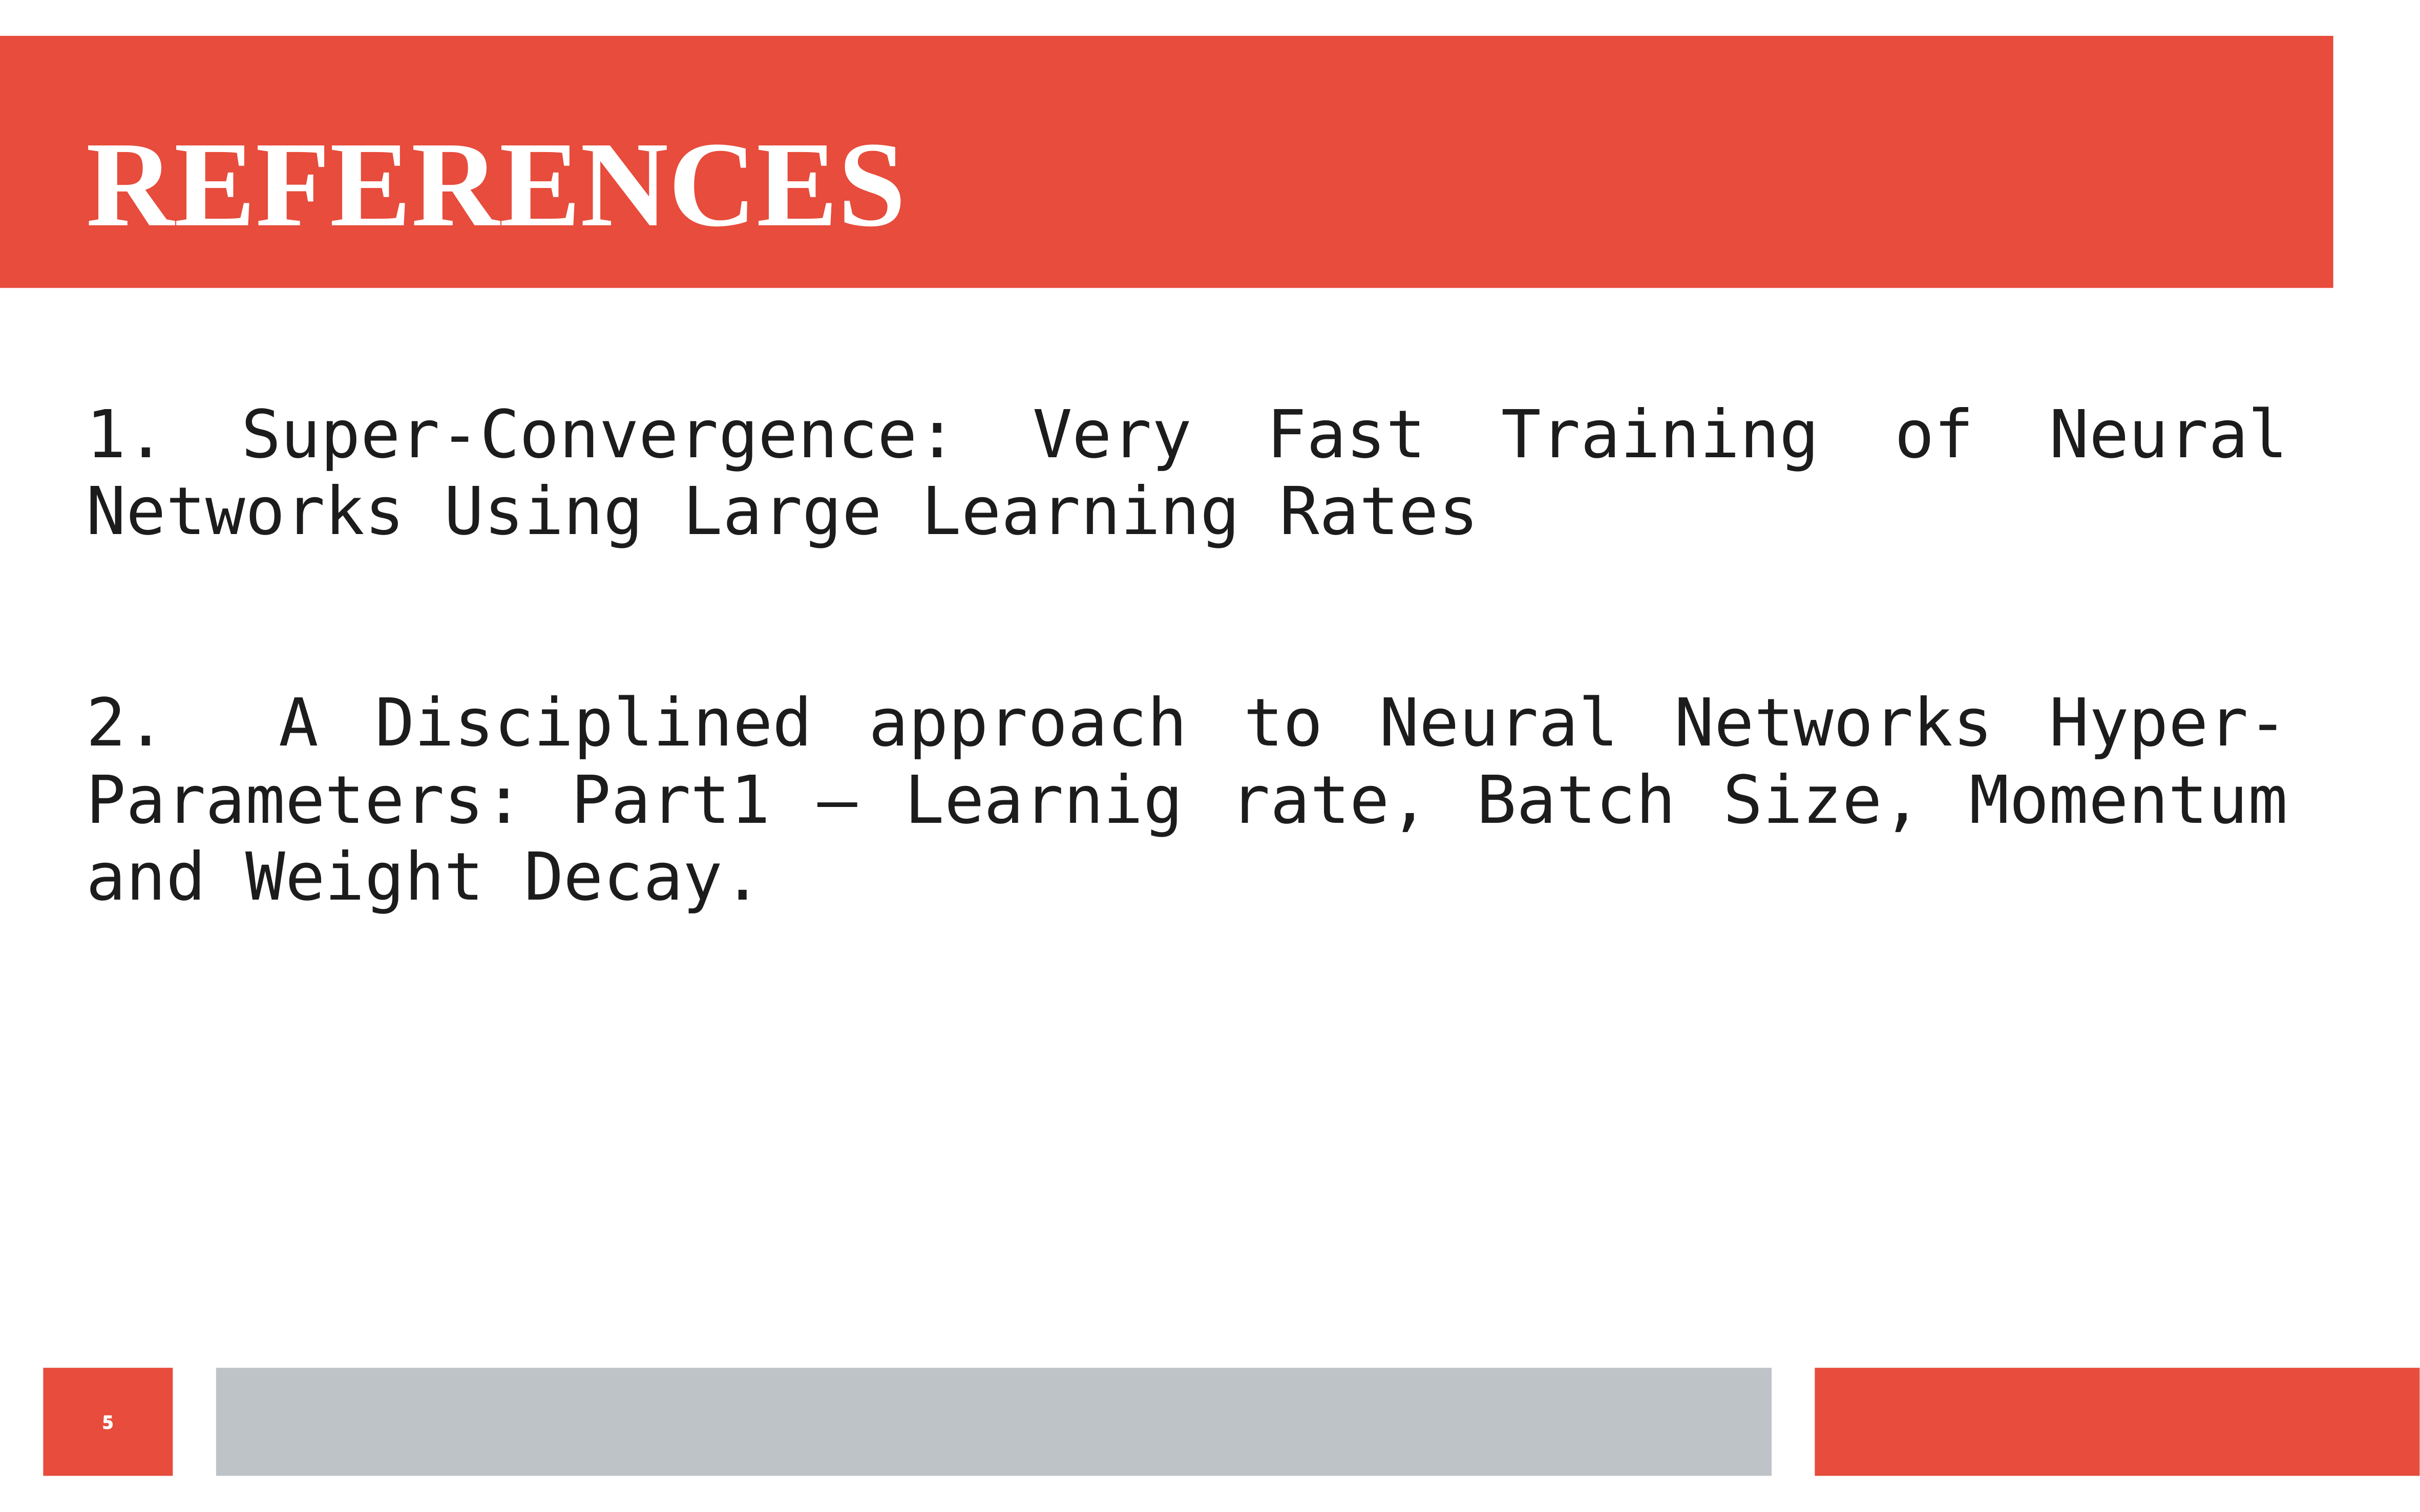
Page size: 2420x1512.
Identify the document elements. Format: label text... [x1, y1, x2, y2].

list 1. Super-Convergence: Very Fast Training of Neural Networks Using Large Learning Rates 2. A Disciplined approach to Neural Networks Hyper-Parameters: Part1 – Learnig rate, Batch Size, Momentum and Weight Decay. [86, 396, 2290, 1332]
title REFERENCES [86, 72, 2333, 252]
